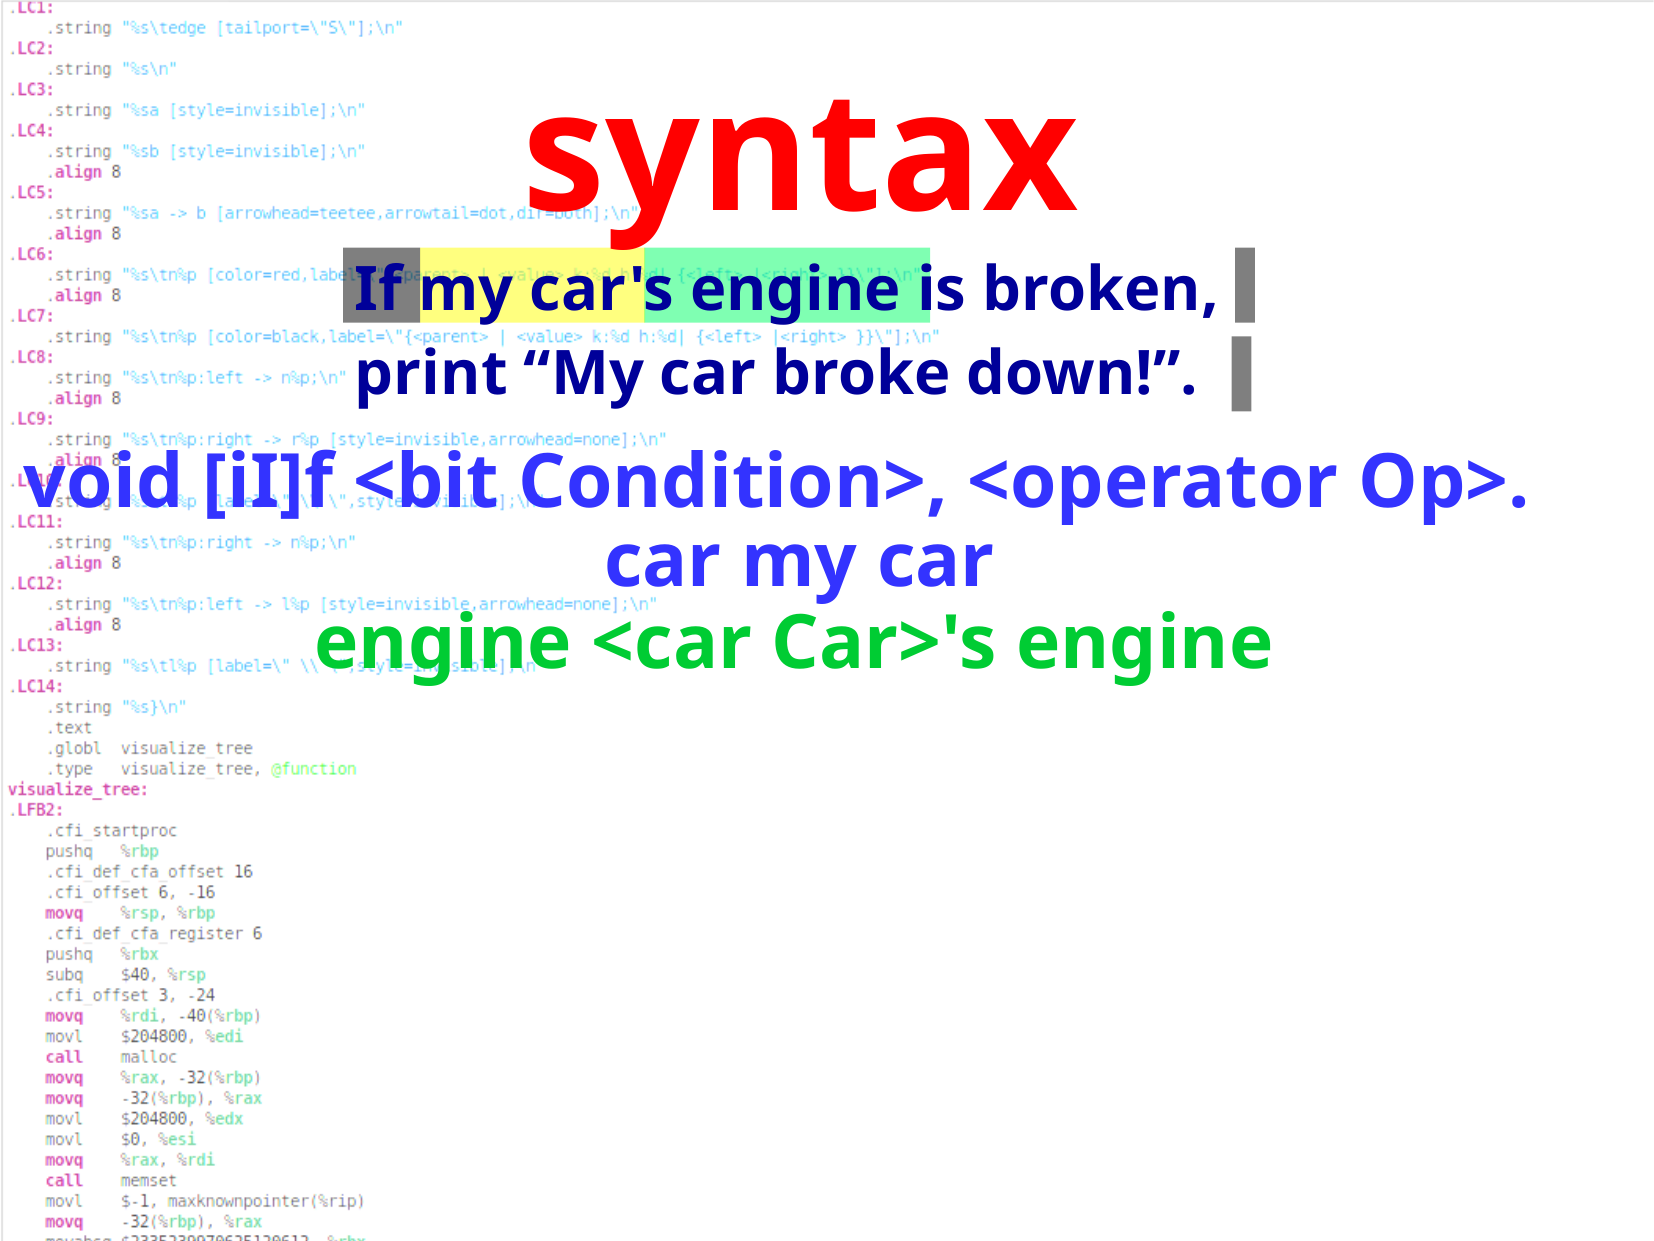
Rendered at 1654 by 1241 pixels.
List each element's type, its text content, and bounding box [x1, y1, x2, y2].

text_box engine <car Car>'s engine [300, 581, 1350, 700]
text_box car my car [589, 498, 1040, 617]
text_box void [iI]f <bit Condition>, <operator Op>. [9, 420, 1648, 539]
text_box syntax [507, 25, 1116, 237]
picture [0, 0, 1654, 1241]
text_box If my car's engine is broken, print “My car broke down!”. [340, 237, 1336, 420]
